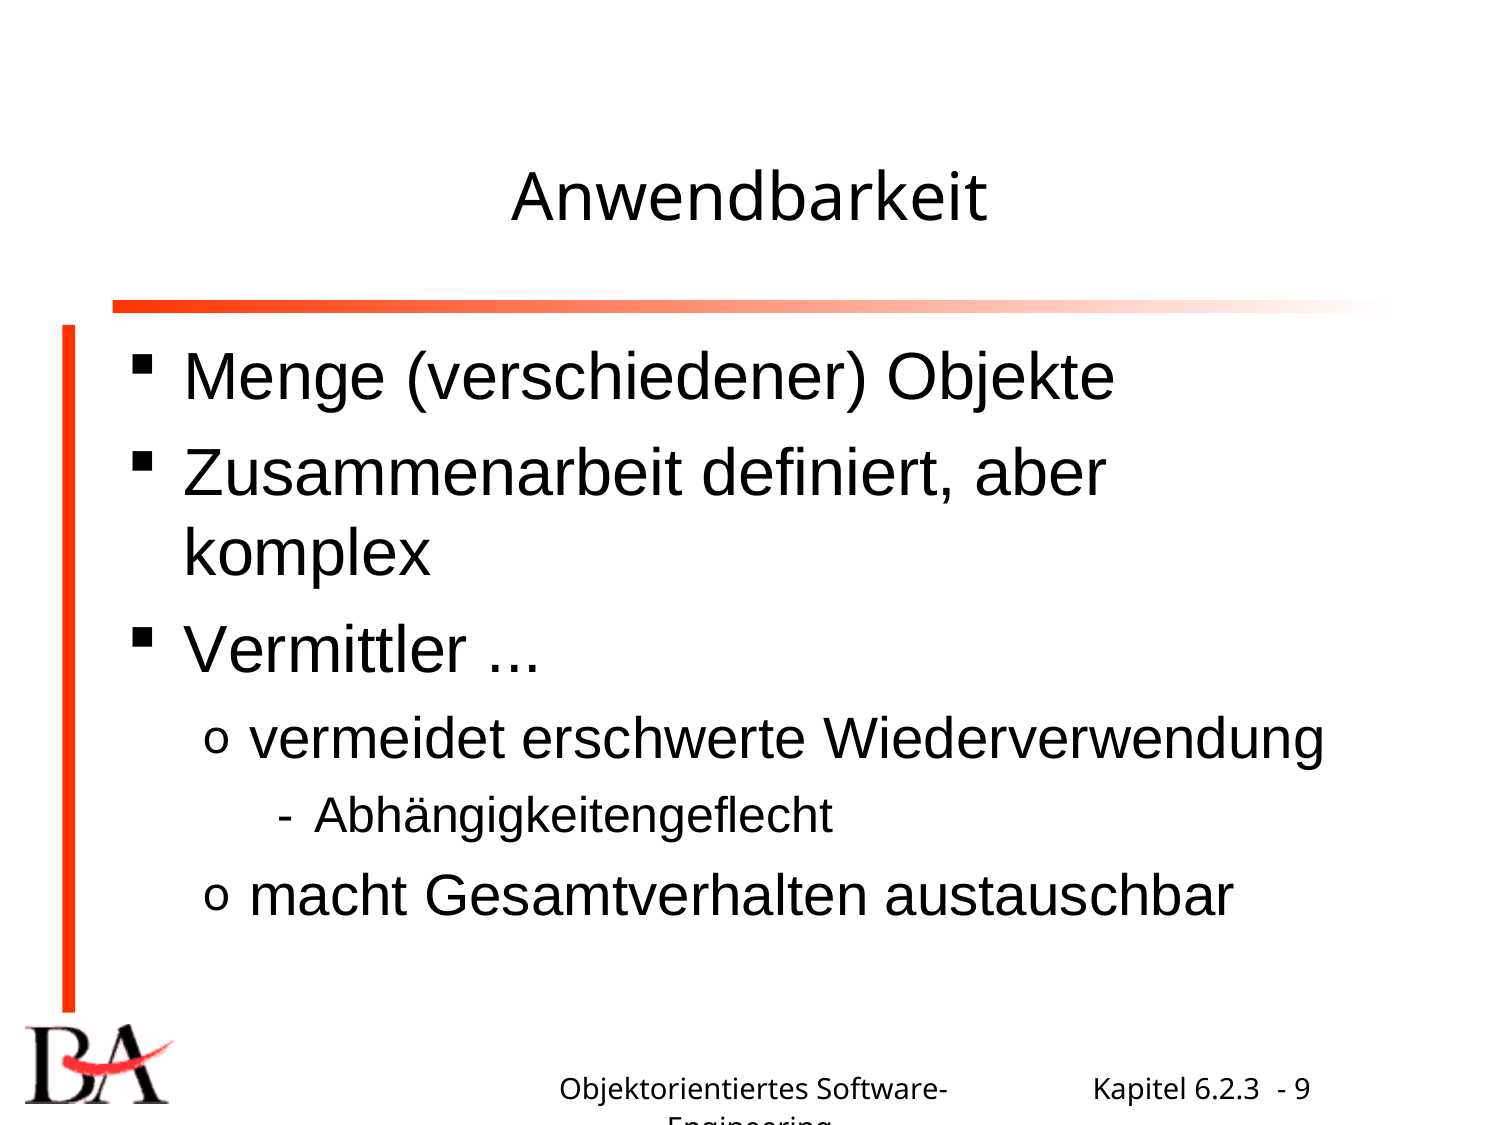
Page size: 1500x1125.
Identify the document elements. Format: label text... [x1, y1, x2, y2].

picture [24, 1024, 175, 1104]
list Menge (verschiedener) Objekte Zusammenarbeit definiert, aber komplex Vermittler ... vermeidet erschwerte Wiederverwendung Abhängigkeitengeflecht macht Gesamtverhalten austauschbar [112, 324, 1388, 1051]
title Anwendbarkeit [112, 99, 1388, 288]
